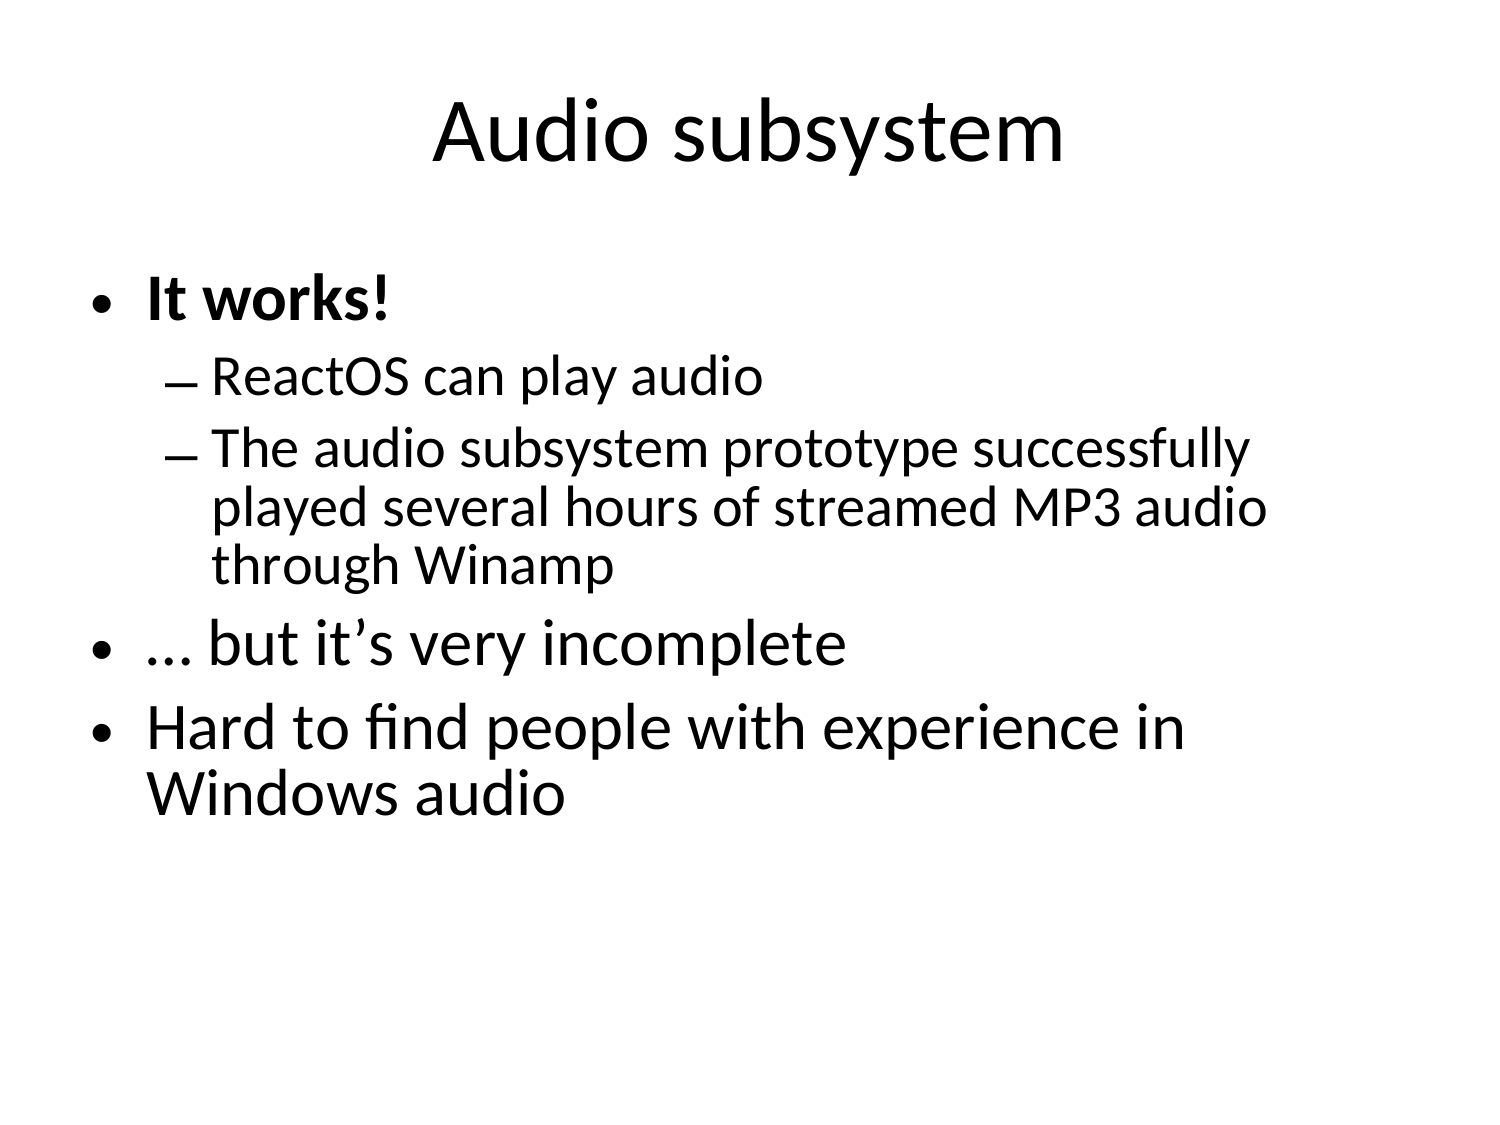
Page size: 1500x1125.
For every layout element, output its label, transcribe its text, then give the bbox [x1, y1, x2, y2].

list It works! ReactOS can play audio The audio subsystem prototype successfully played several hours of streamed MP3 audio through Winamp … but it’s very incomplete Hard to find people with experience in Windows audio [75, 262, 1426, 1006]
title Audio subsystem [75, 45, 1426, 233]
